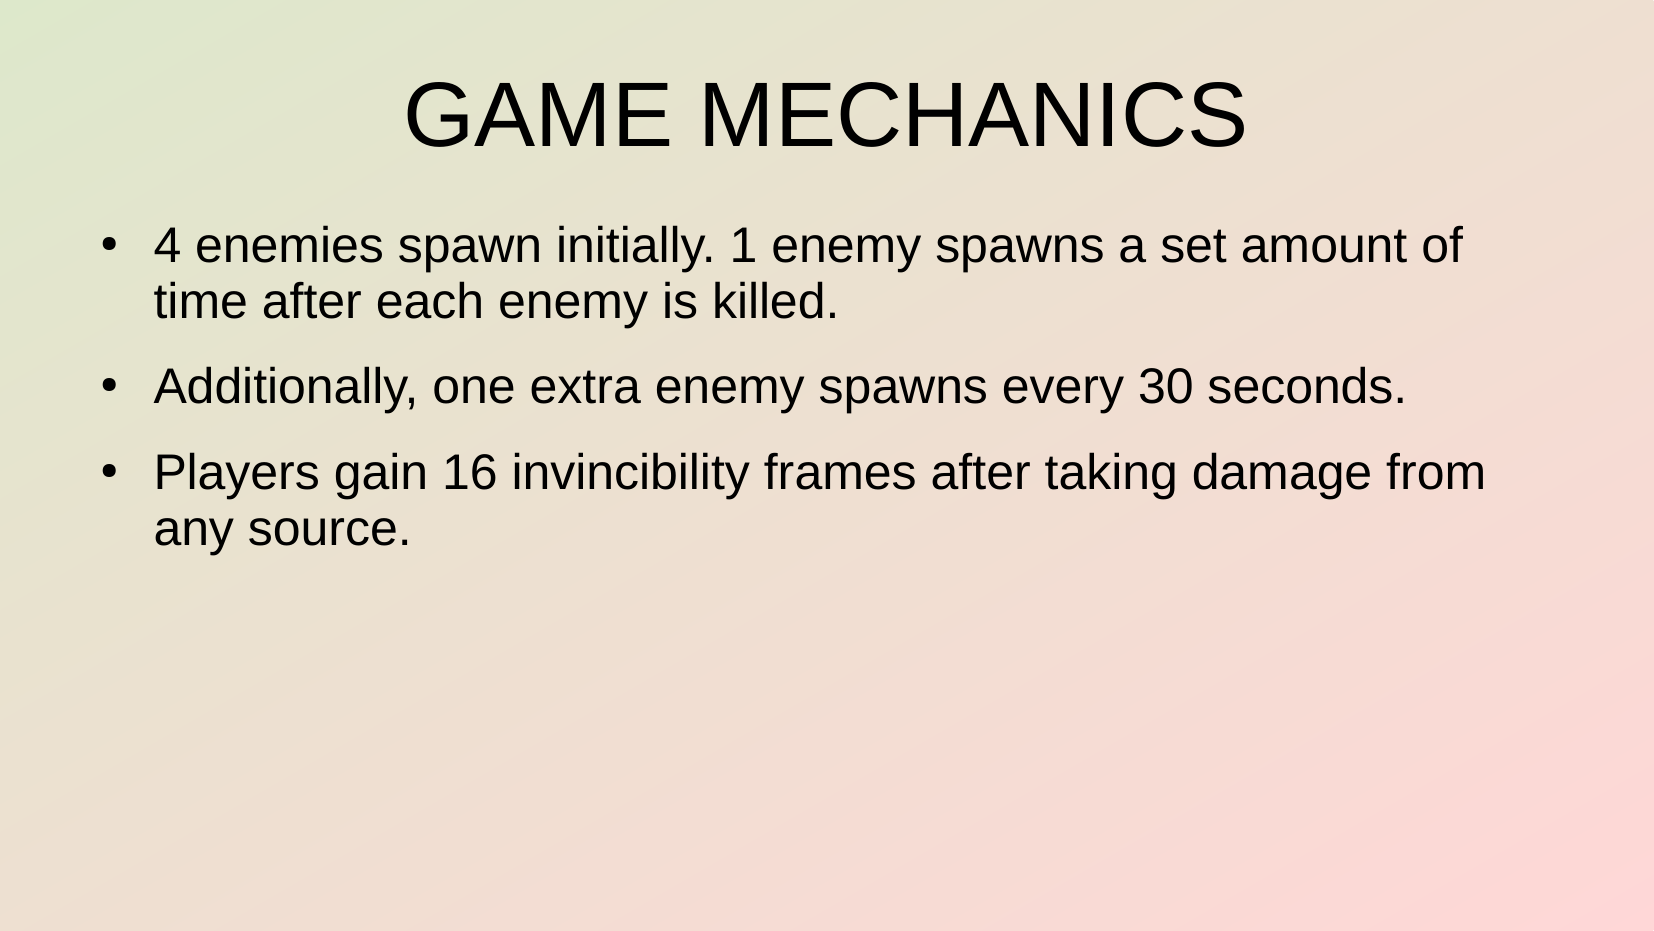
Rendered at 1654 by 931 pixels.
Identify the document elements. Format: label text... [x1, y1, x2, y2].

title GAME MECHANICS [82, 37, 1571, 193]
list 4 enemies spawn initially. 1 enemy spawns a set amount of time after each enemy is killed. Additionally, one extra enemy spawns every 30 seconds. Players gain 16 invincibility frames after taking damage from any source. [82, 217, 1571, 758]
